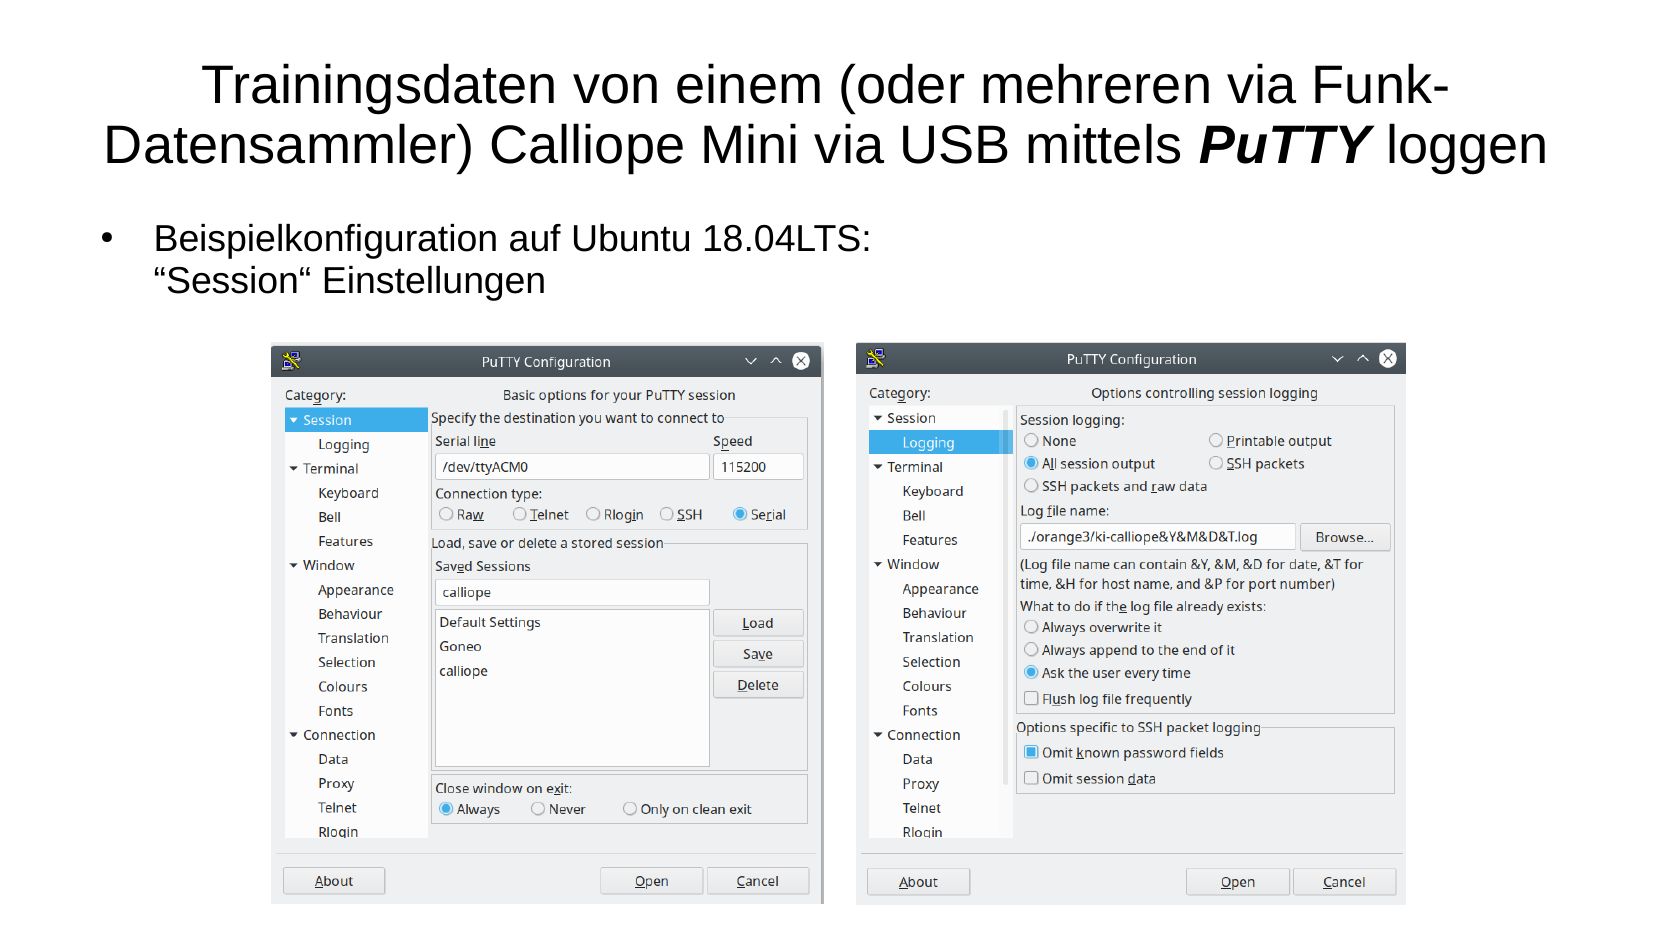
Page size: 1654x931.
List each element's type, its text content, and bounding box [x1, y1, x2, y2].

list Beispielkonfiguration auf Ubuntu 18.04LTS: “Session“ Einstellungen [82, 217, 1571, 758]
title Trainingsdaten von einem (oder mehreren via Funk-Datensammler) Calliope Mini via USB mittels PuTTY loggen [82, 37, 1571, 193]
picture [856, 342, 1406, 905]
picture [271, 342, 824, 904]
